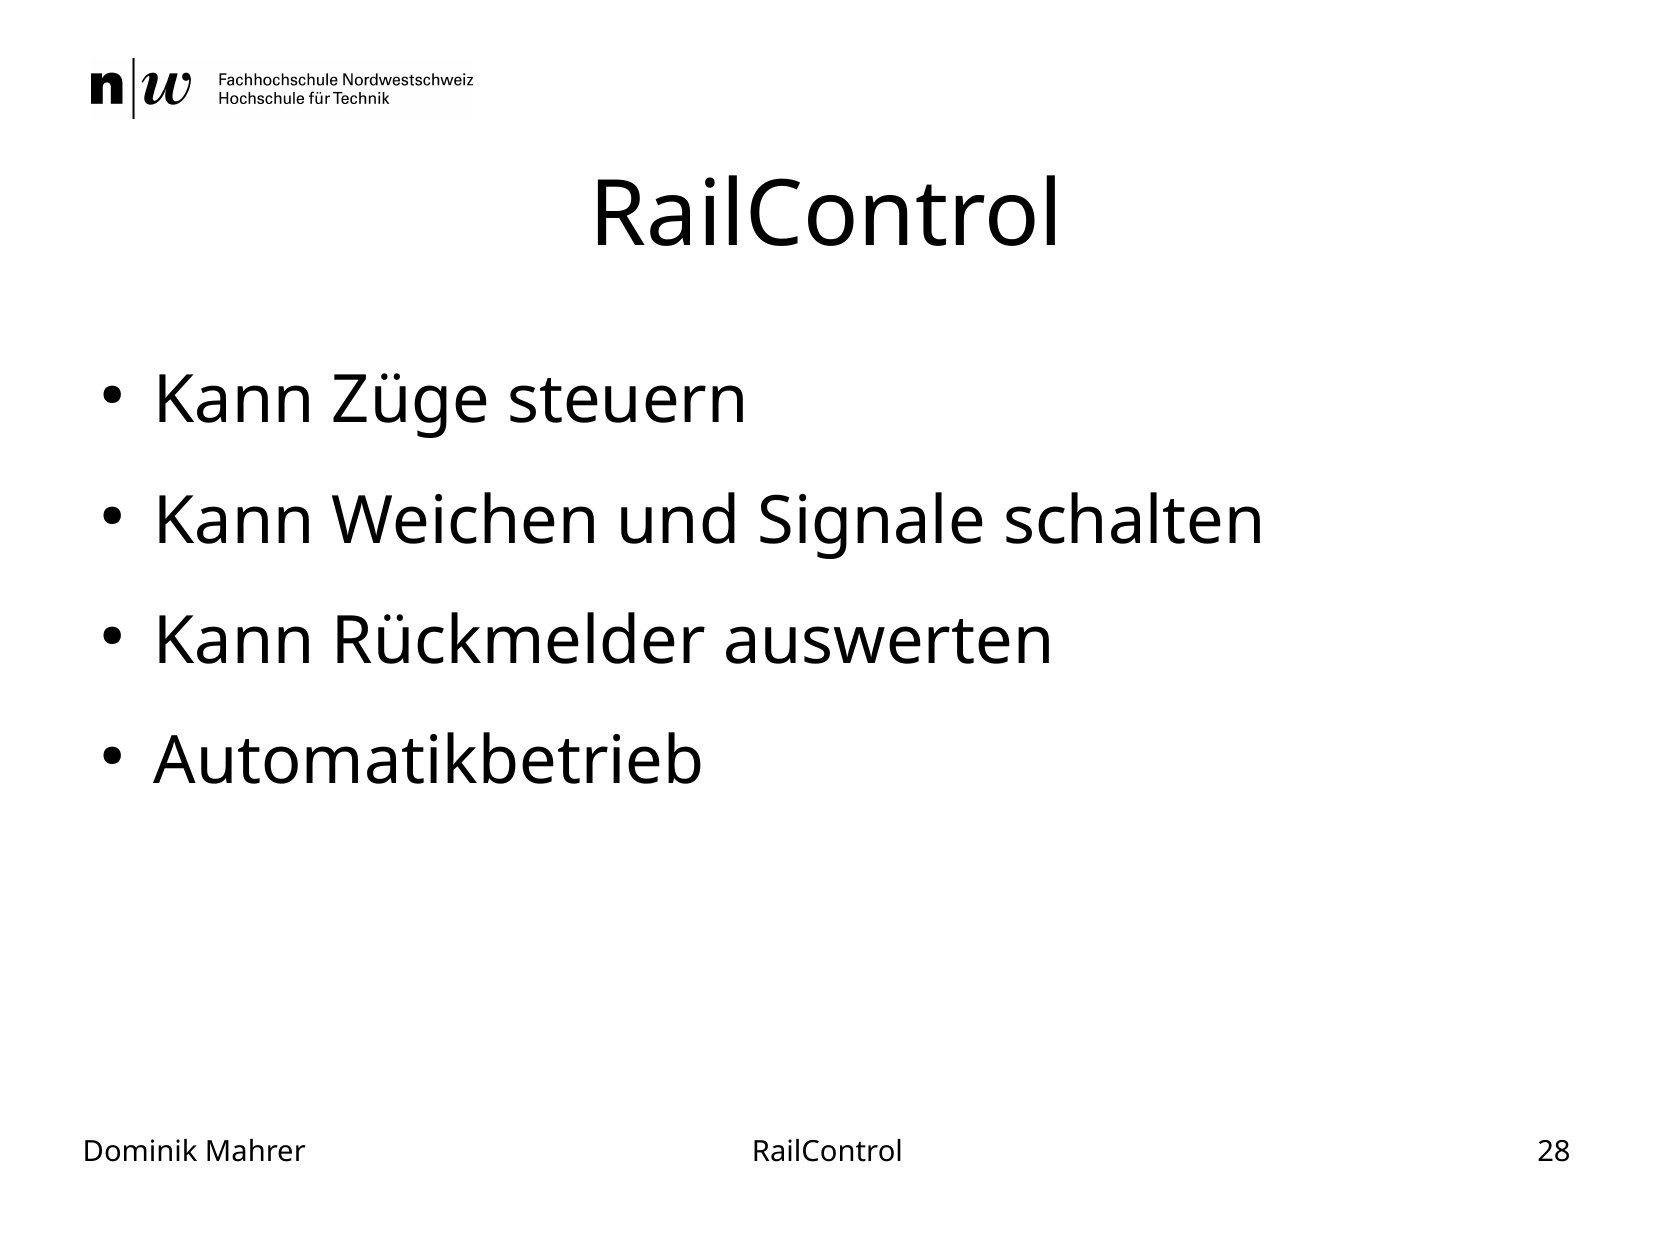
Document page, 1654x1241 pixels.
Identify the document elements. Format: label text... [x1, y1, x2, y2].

picture [91, 58, 473, 119]
title RailControl [82, 153, 1571, 267]
list Kann Züge steuern Kann Weichen und Signale schalten Kann Rückmelder auswerten Automatikbetrieb [82, 351, 1571, 1063]
